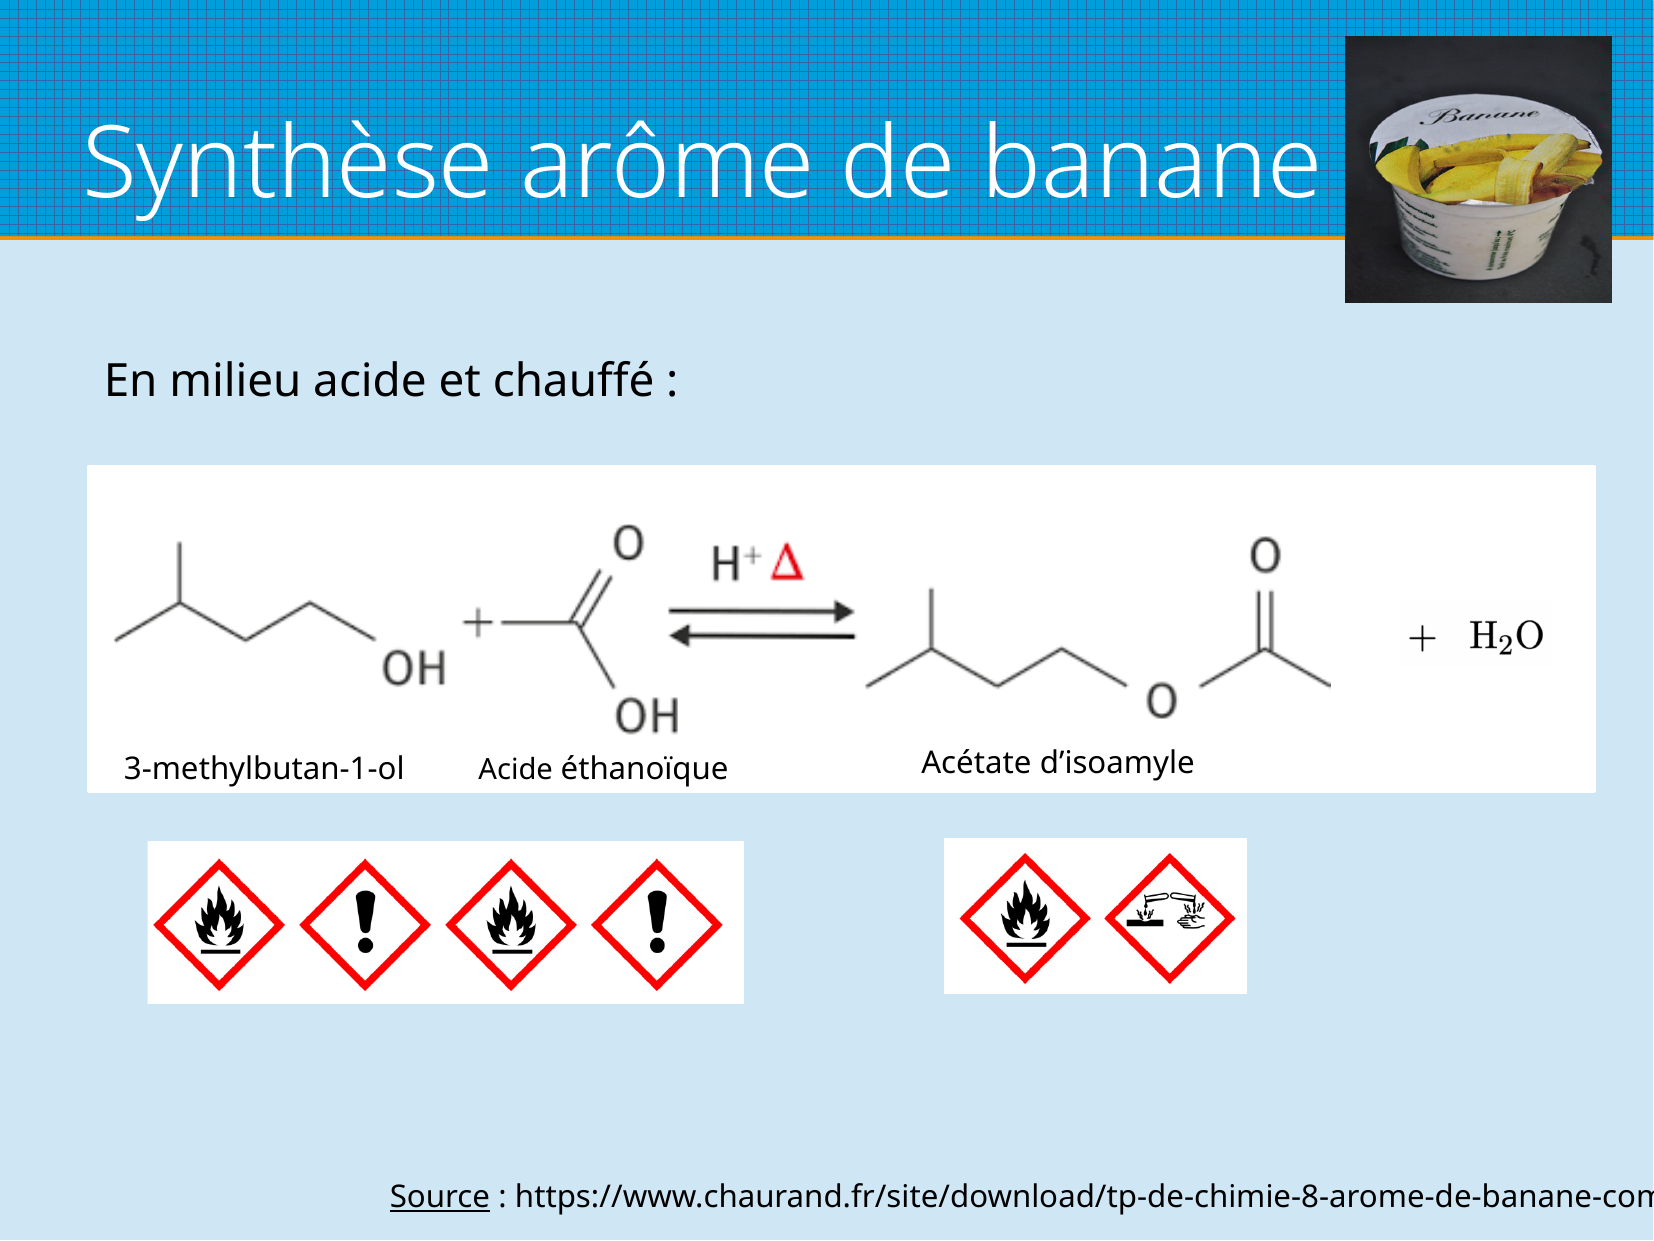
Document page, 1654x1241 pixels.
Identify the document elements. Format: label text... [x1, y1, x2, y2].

picture [1345, 37, 1612, 303]
picture [1399, 600, 1552, 668]
text_box Source : https://www.chaurand.fr/site/download/tp-de-chimie-8-arome-de-banane-complet.pdf [383, 1149, 1647, 1241]
picture [147, 841, 768, 1004]
text_box Acétate d’isoamyle [915, 735, 1211, 787]
title Synthèse arôme de banane [82, 19, 1571, 227]
text_box [88, 466, 1595, 792]
text_box En milieu acide et chauffé : [97, 343, 621, 414]
picture [114, 524, 1331, 737]
text_box 3-methylbutan-1-ol [118, 741, 414, 793]
text_box Acide éthanoïque [472, 741, 768, 793]
picture [944, 838, 1247, 994]
